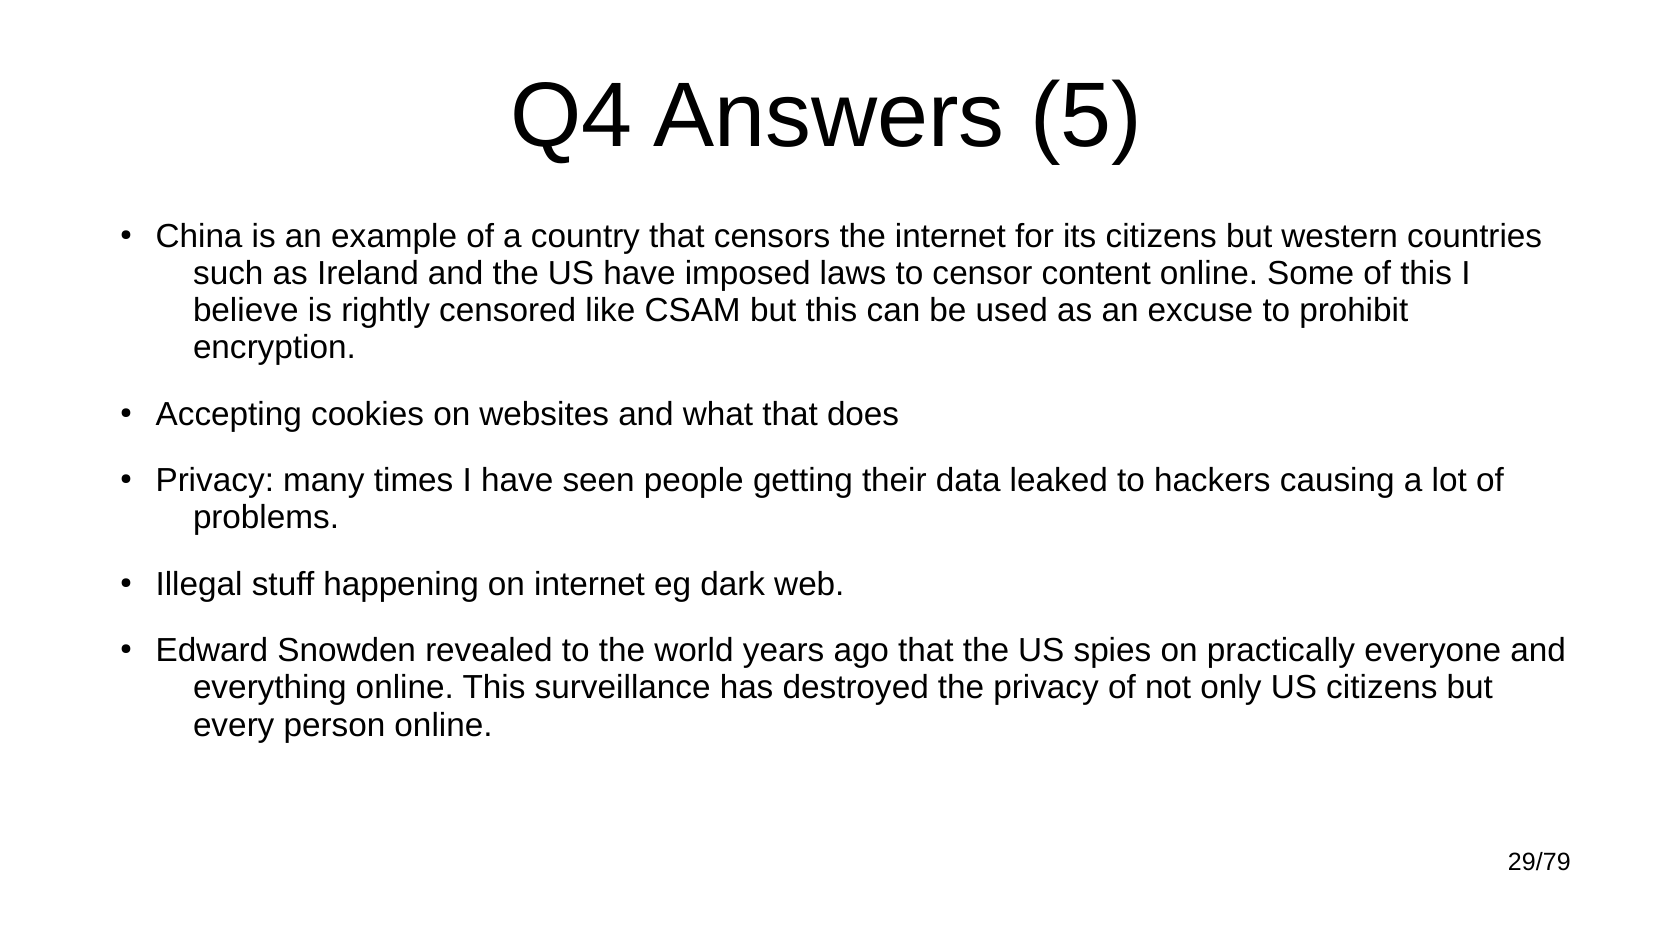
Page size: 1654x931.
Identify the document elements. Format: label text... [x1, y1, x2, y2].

title Q4 Answers (5) [82, 37, 1571, 193]
list China is an example of a country that censors the internet for its citizens but western countries such as Ireland and the US have imposed laws to censor content online. Some of this I believe is rightly censored like CSAM but this can be used as an excuse to prohibit encryption. Accepting cookies on websites and what that does Privacy: many times I have seen people getting their data leaked to hackers causing a lot of problems. Illegal stuff happening on internet eg dark web. Edward Snowden revealed to the world years ago that the US spies on practically everyone and everything online. This surveillance has destroyed the privacy of not only US citizens but every person online. [82, 217, 1571, 758]
